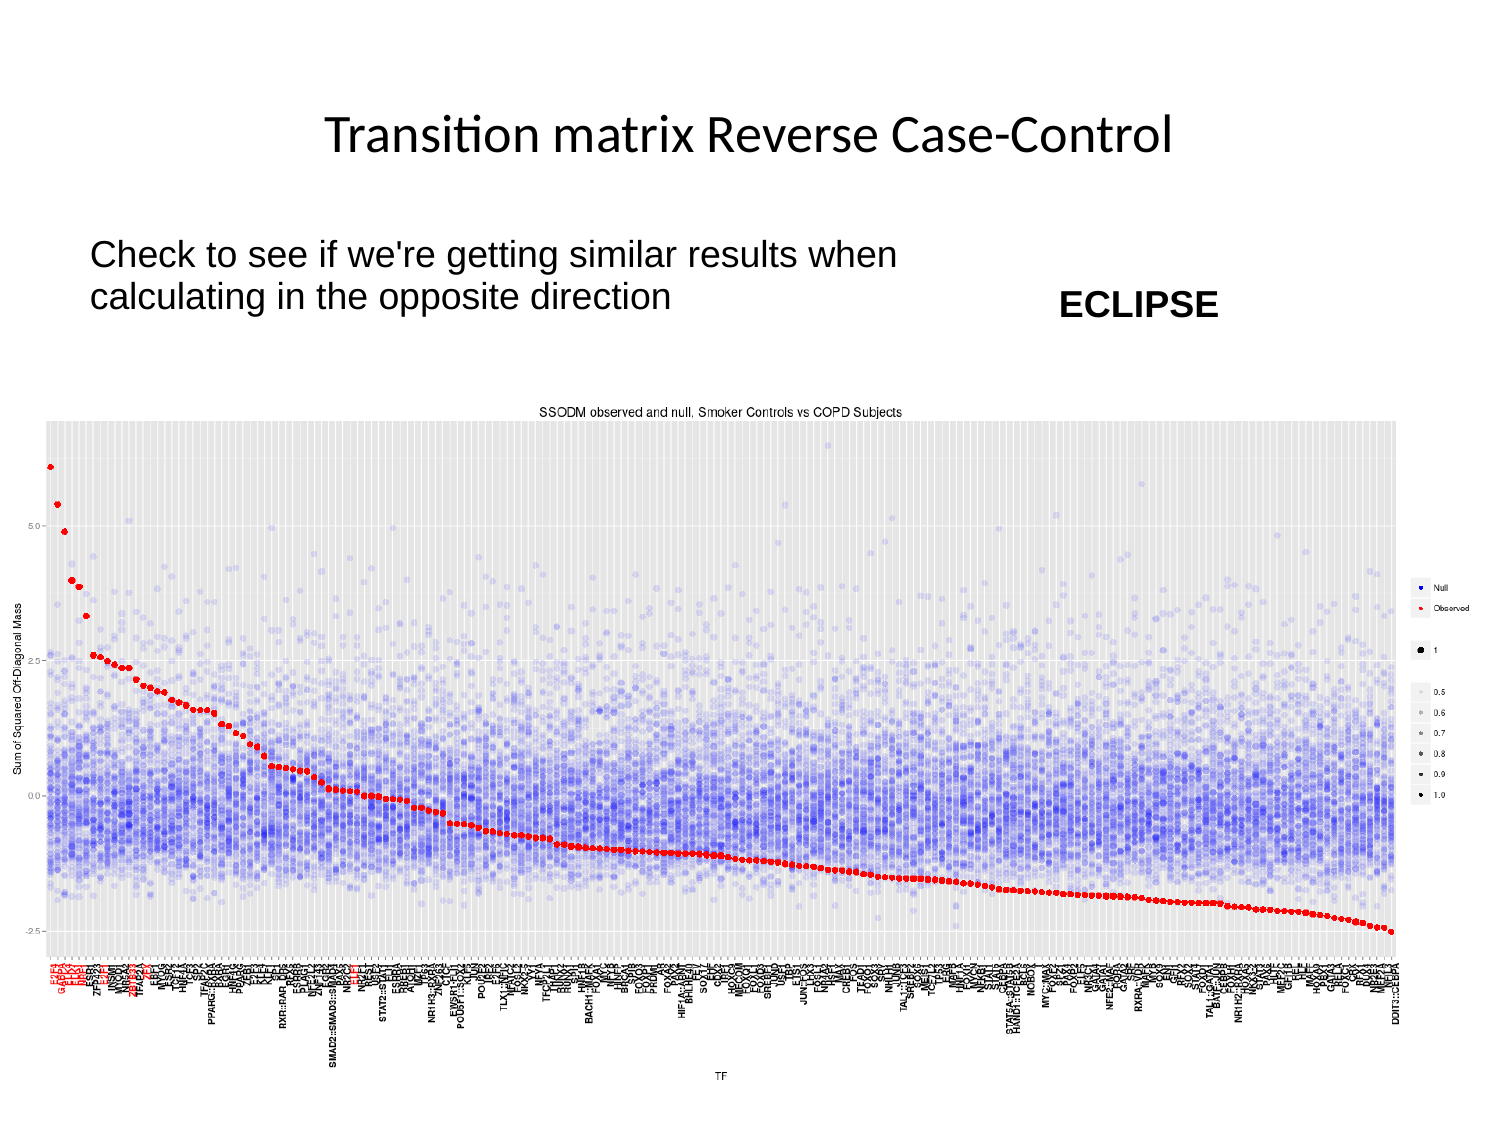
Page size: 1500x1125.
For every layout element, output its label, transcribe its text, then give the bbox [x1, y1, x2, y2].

title Transition matrix Reverse Case-Control [75, 45, 1425, 233]
text_box Check to see if we're getting similar results when calculating in the opposite direction [75, 225, 1045, 356]
picture [0, 385, 1500, 1092]
text_box ECLIPSE [1044, 276, 1235, 334]
